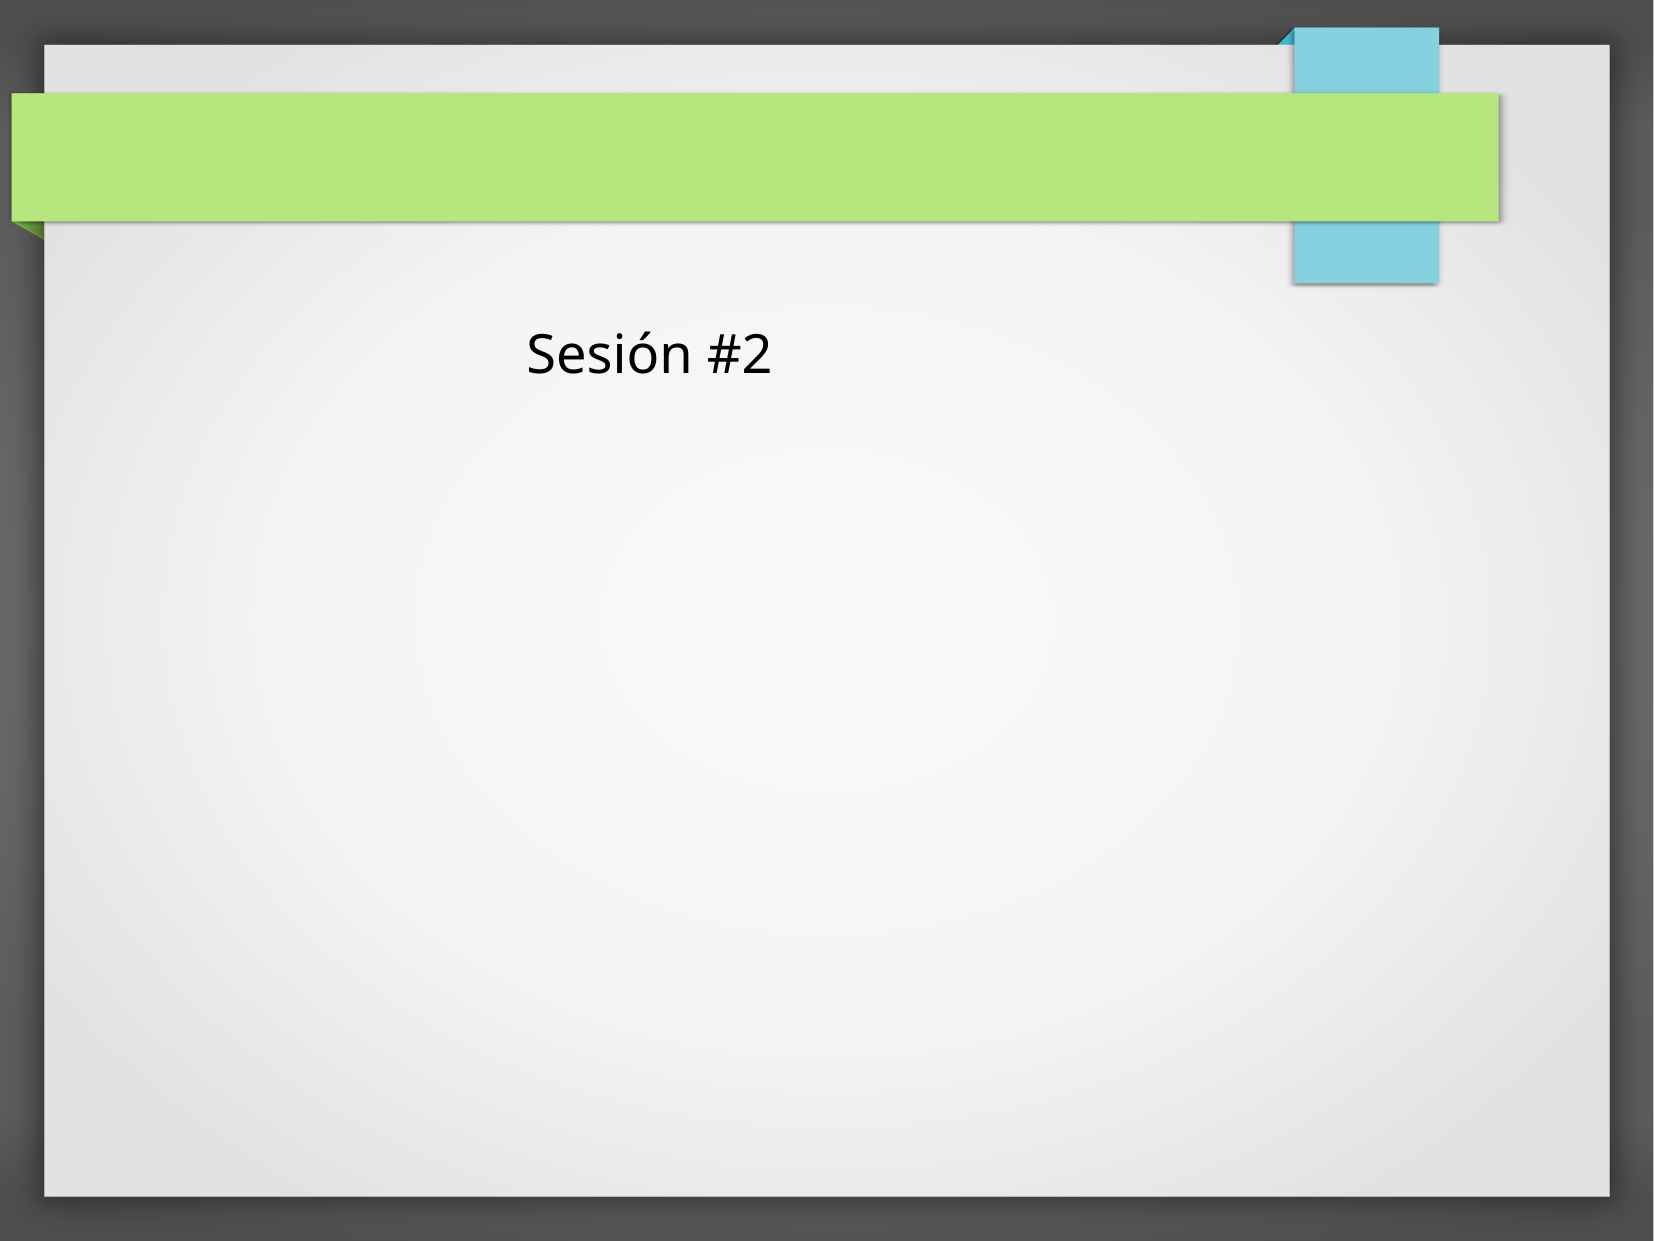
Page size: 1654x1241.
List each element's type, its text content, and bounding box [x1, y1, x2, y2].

picture [0, 0, 1654, 1241]
subtitle Sesión #2 [70, 106, 1229, 1063]
